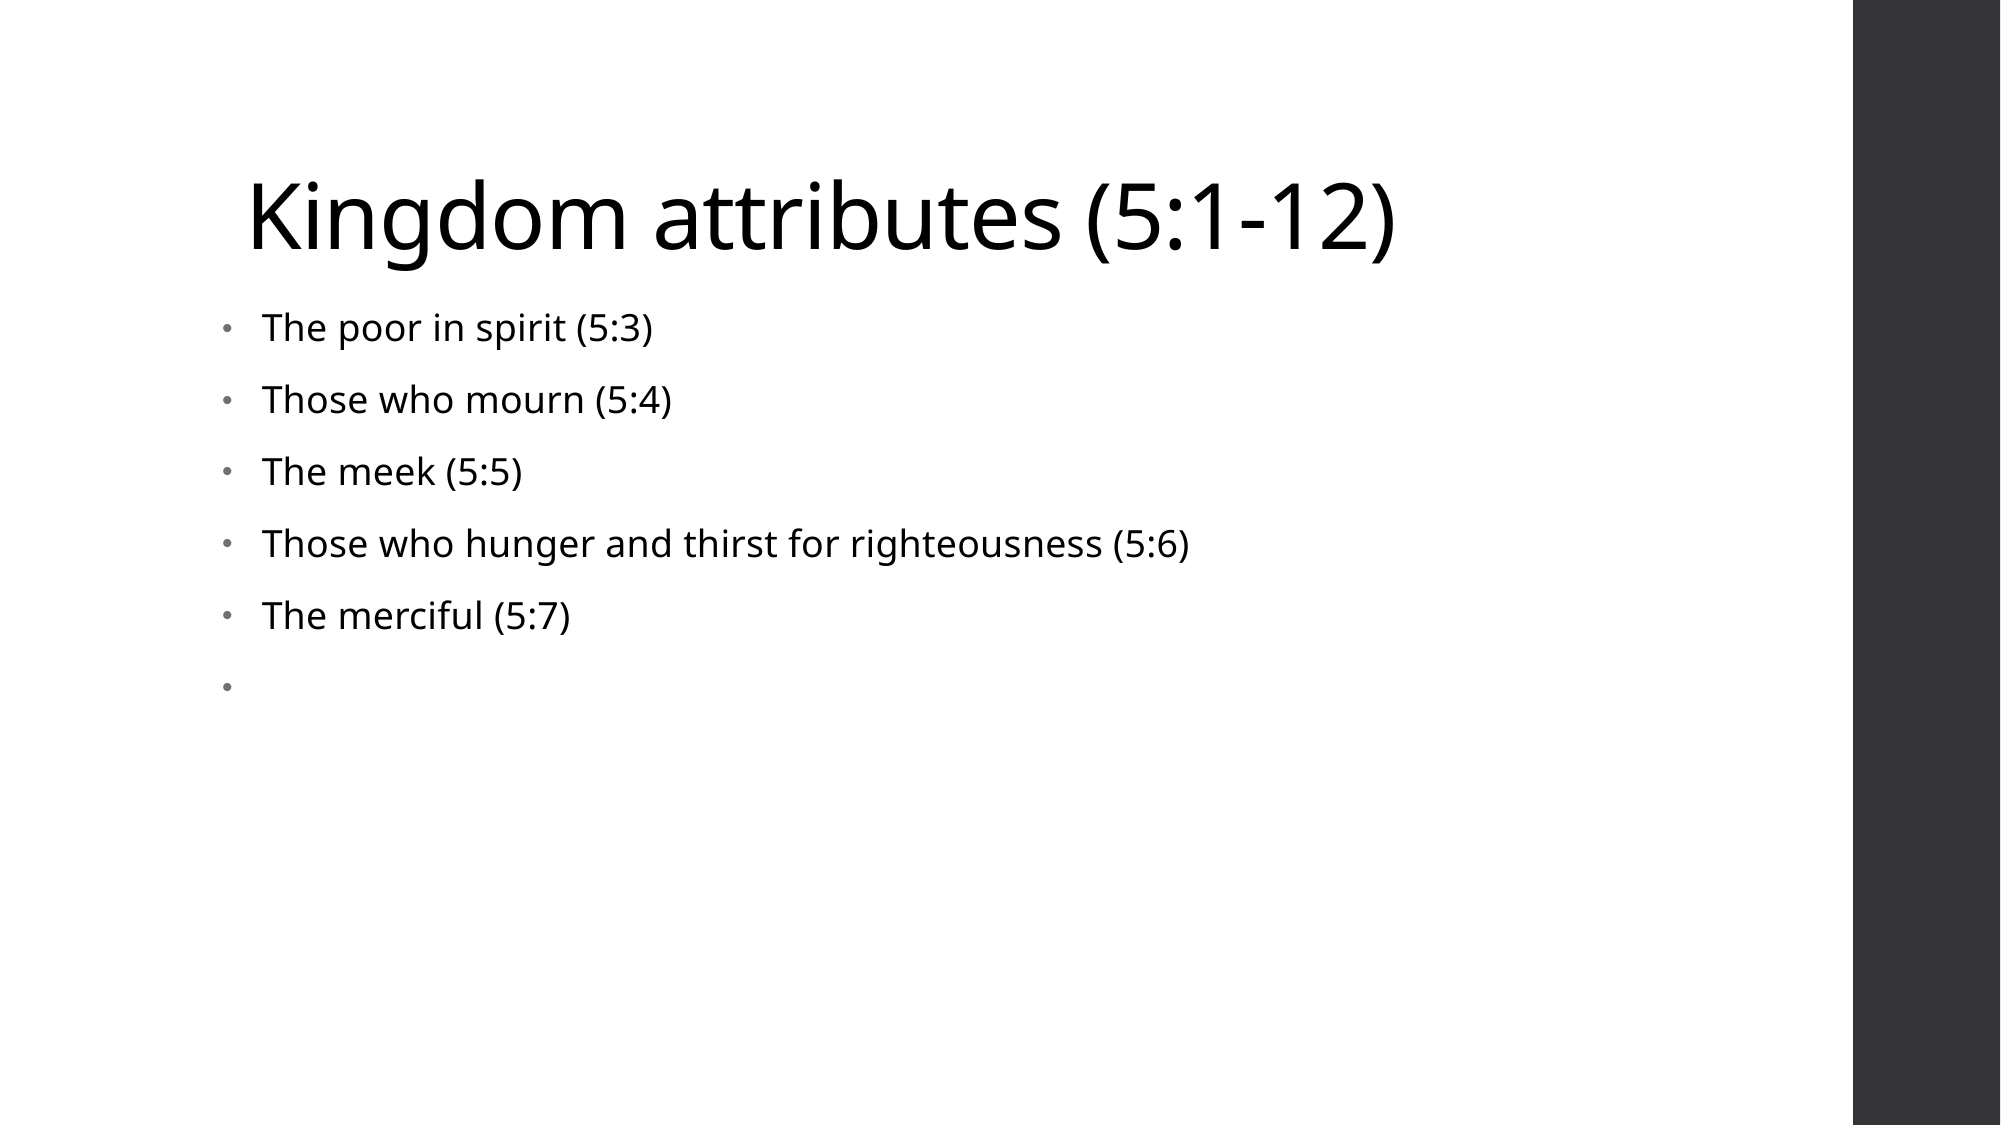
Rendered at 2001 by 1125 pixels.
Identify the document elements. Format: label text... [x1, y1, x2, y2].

title Kingdom attributes (5:1-12) [206, 60, 1797, 278]
list The poor in spirit (5:3) Those who mourn (5:4) The meek (5:5) Those who hunger and thirst for righteousness (5:6) The merciful (5:7) [206, 299, 1617, 1014]
